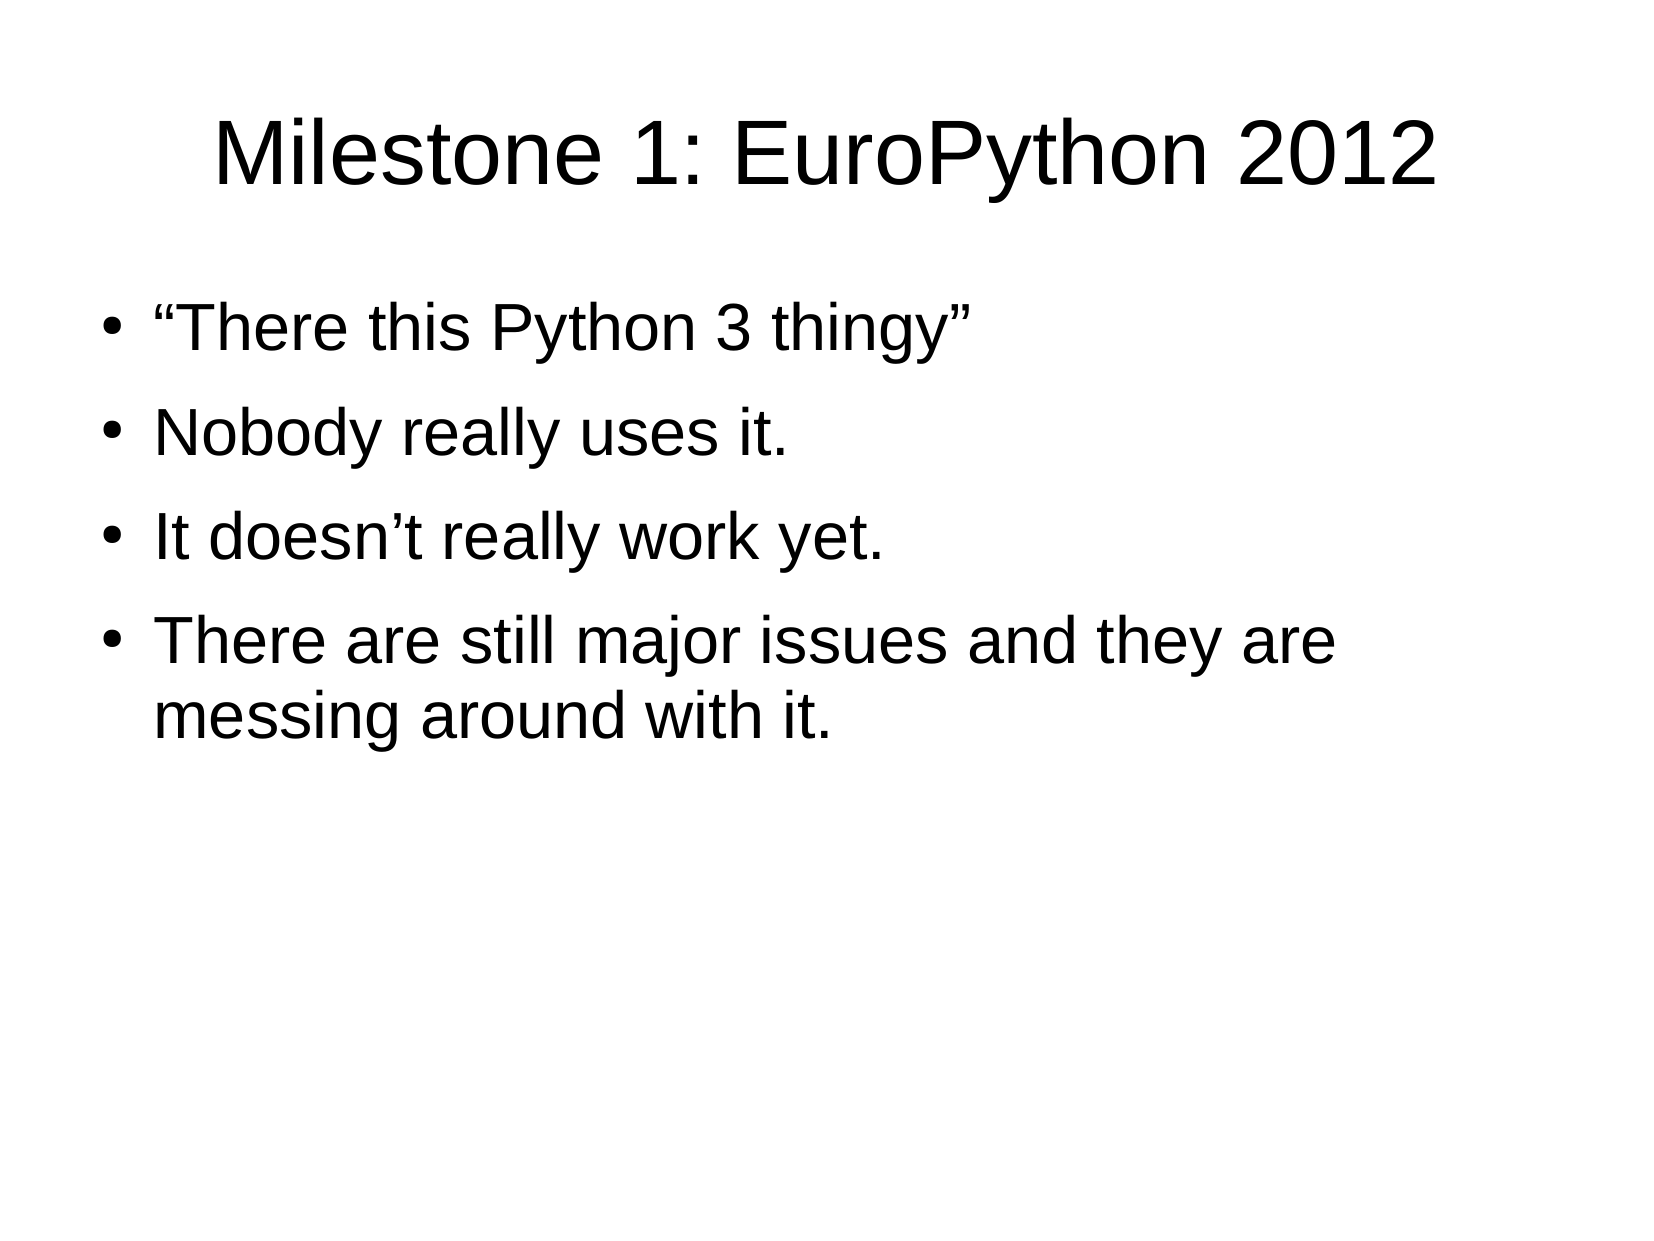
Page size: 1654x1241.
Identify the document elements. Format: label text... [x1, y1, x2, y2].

list “There this Python 3 thingy” Nobody really uses it. It doesn’t really work yet. There are still major issues and they are messing around with it. [82, 290, 1571, 1010]
title Milestone 1: EuroPython 2012 [82, 49, 1571, 257]
